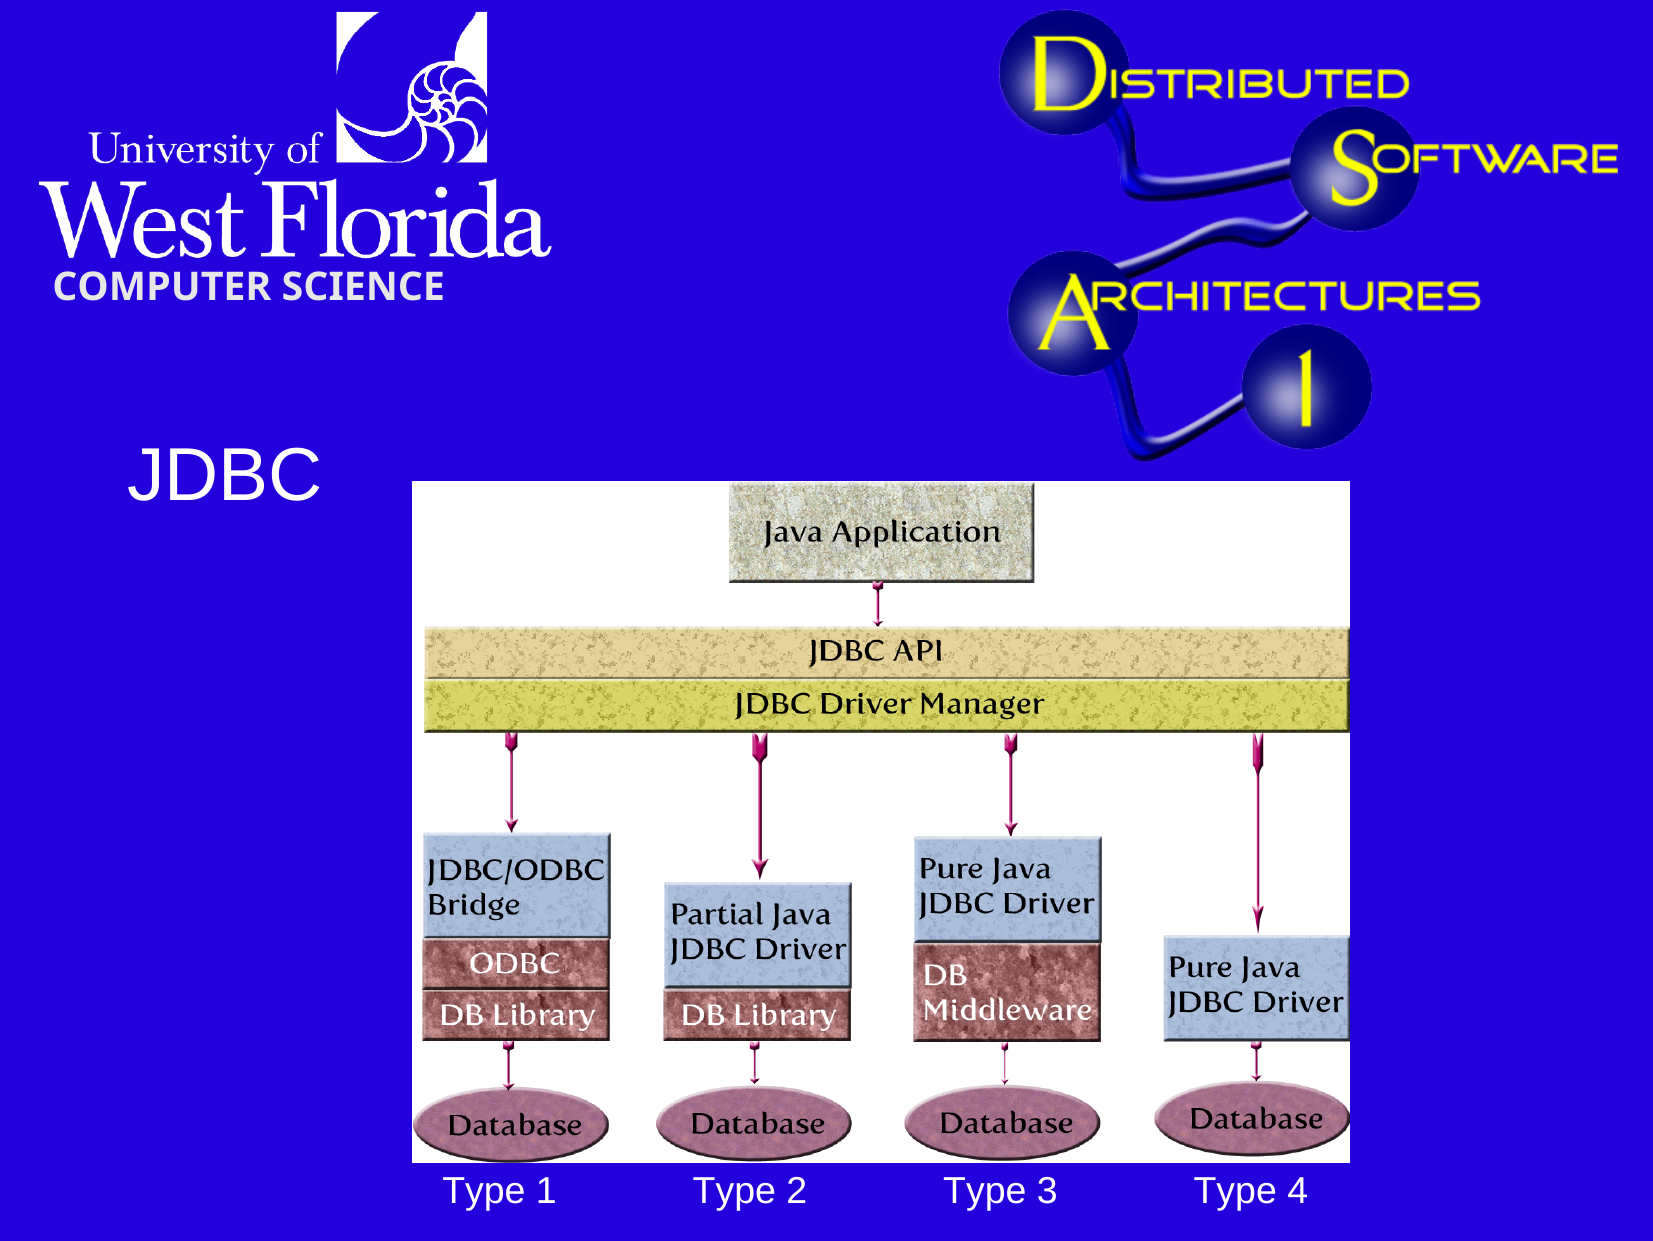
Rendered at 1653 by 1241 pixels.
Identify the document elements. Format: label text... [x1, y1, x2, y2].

picture [37, 0, 559, 262]
picture [910, 0, 1653, 506]
text_box COMPUTER SCIENCE [37, 262, 563, 316]
text_box JDBC [112, 426, 1426, 778]
text_box Type 1 Type 2 Type 3 Type 4 [375, 1162, 1388, 1220]
picture [412, 481, 1351, 1162]
